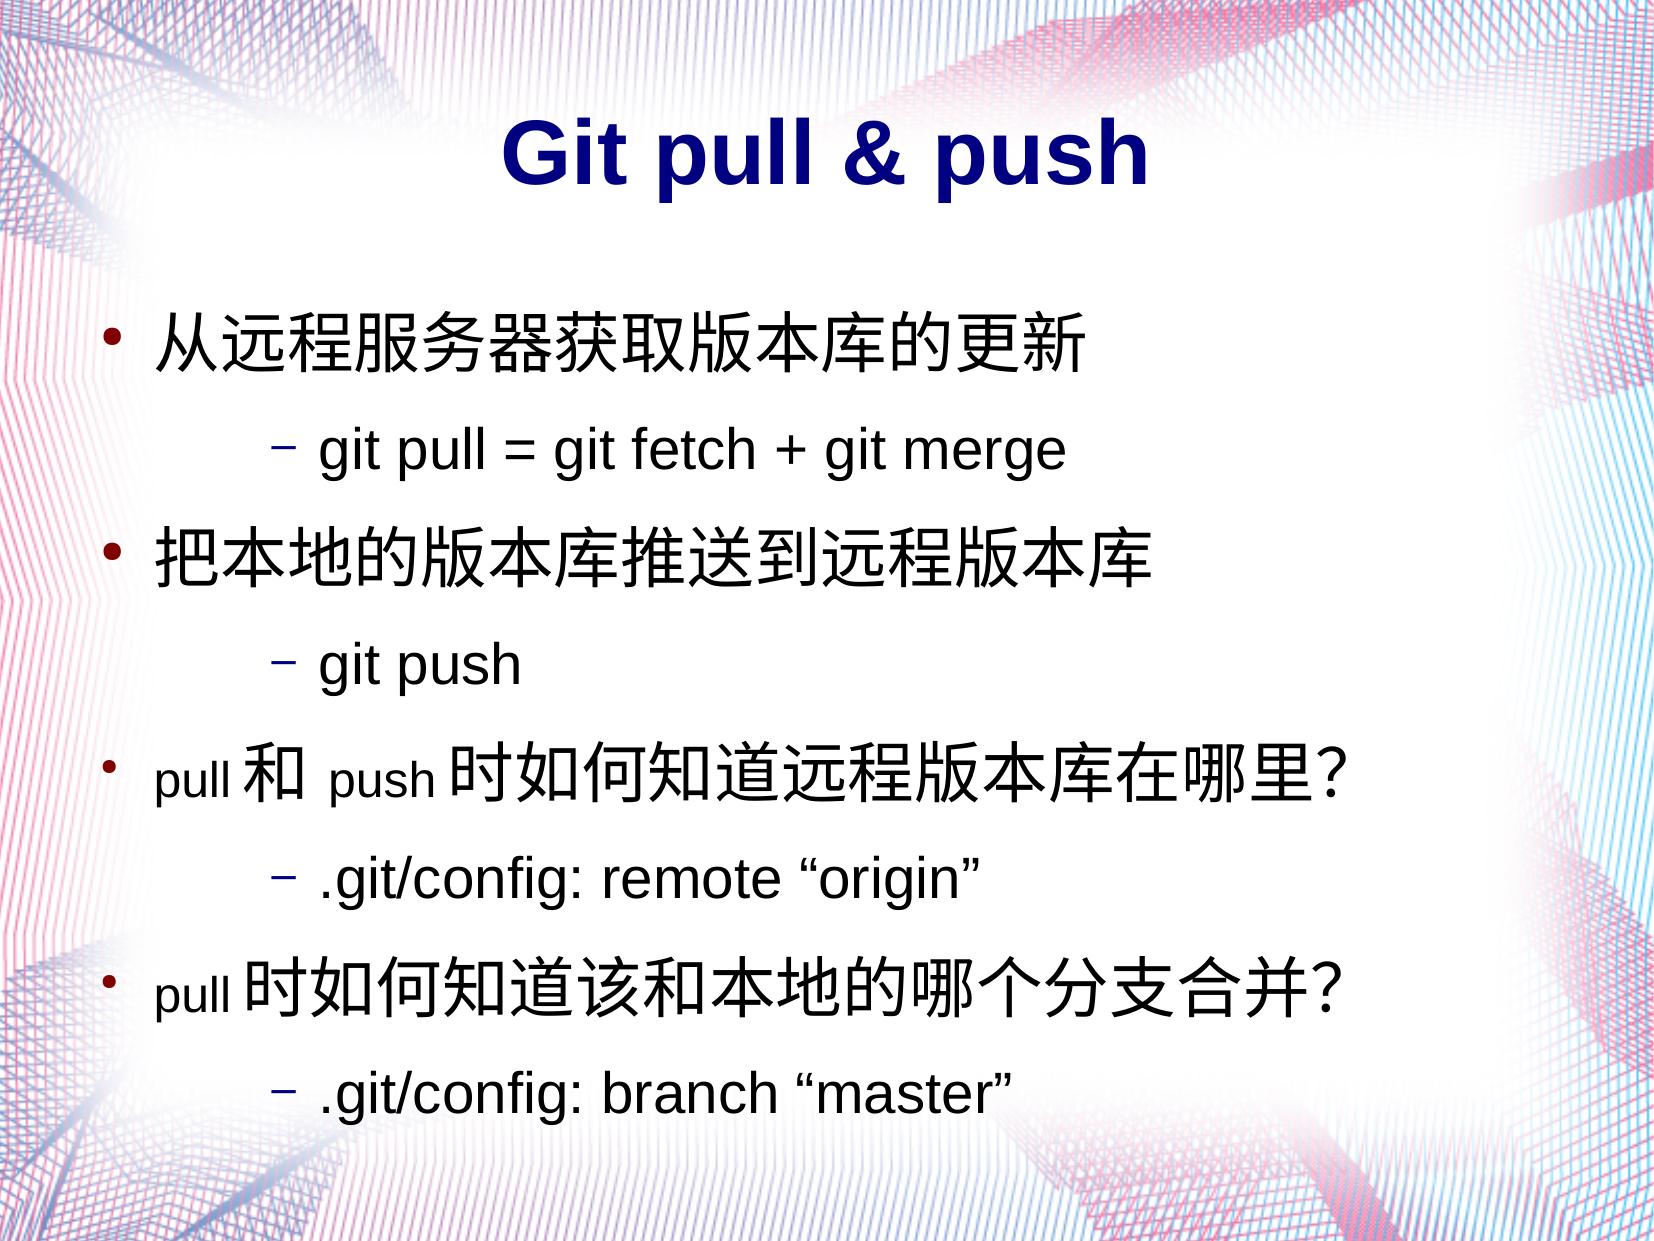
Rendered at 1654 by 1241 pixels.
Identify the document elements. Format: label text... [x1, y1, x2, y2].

title Git pull & push [82, 49, 1571, 257]
list 从远程服务器获取版本库的更新 git pull = git fetch + git merge 把本地的版本库推送到远程版本库 git push pull和push时如何知道远程版本库在哪里？ .git/config: remote “origin” pull时如何知道该和本地的哪个分支合并？ .git/config: branch “master” [82, 290, 1571, 1130]
picture [0, 0, 1654, 1241]
